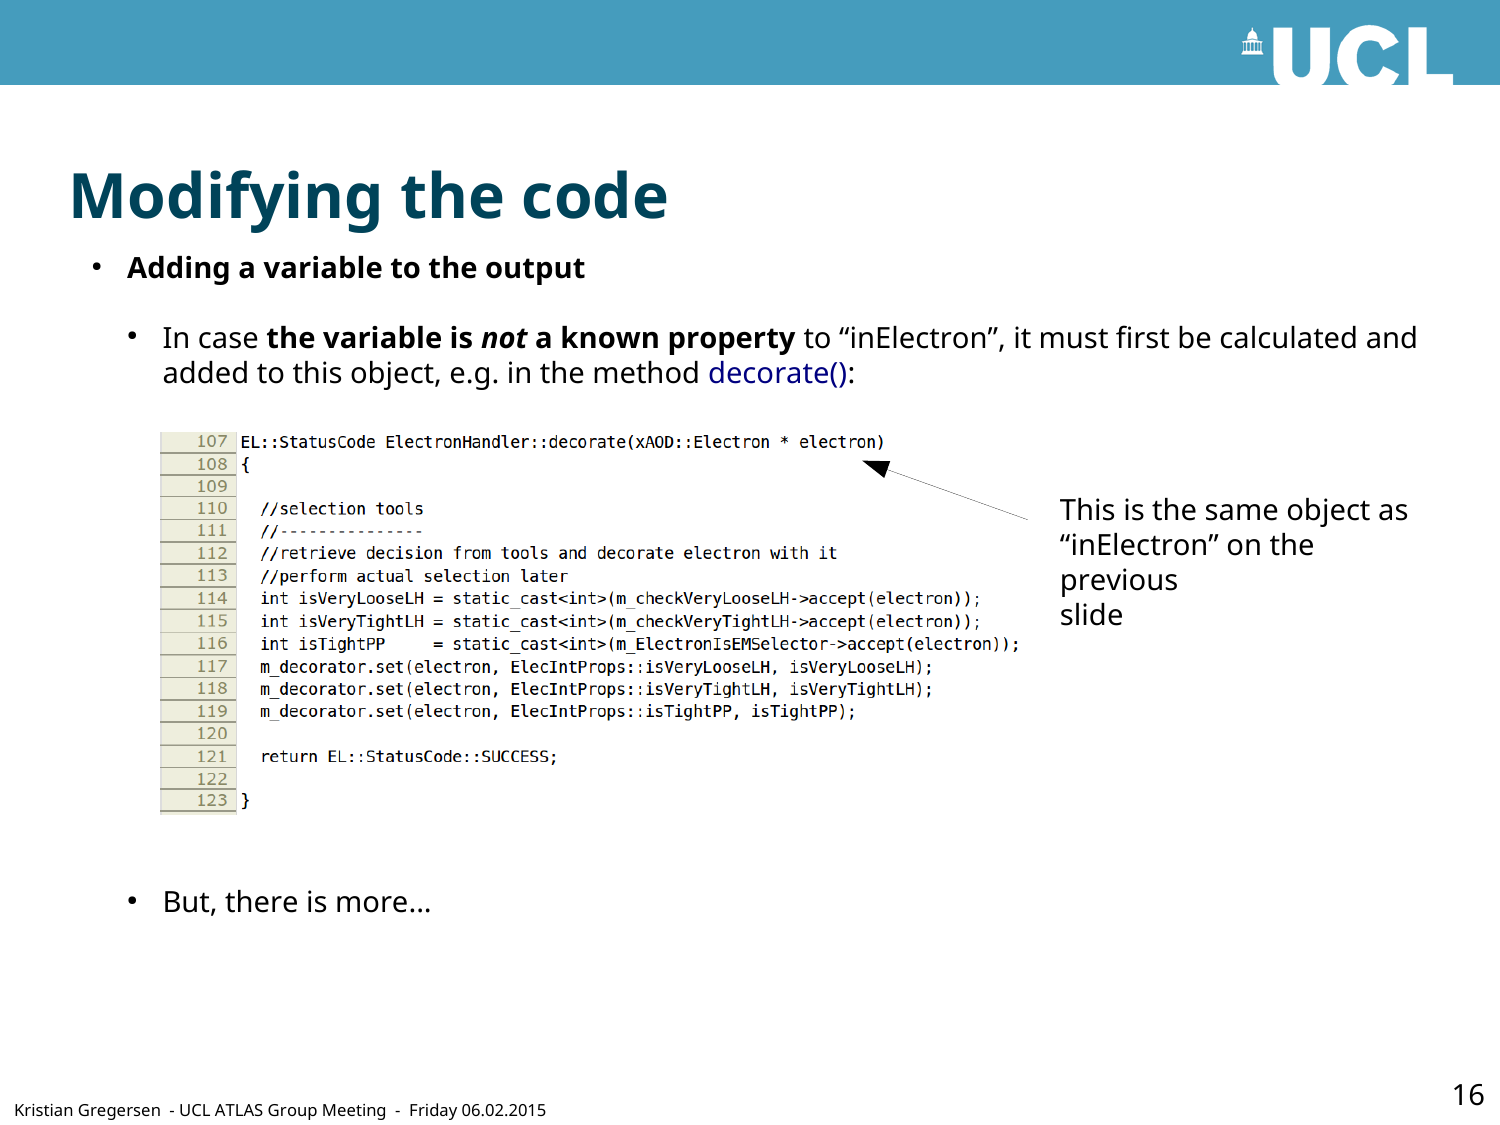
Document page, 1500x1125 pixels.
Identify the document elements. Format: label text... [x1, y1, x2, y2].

text_box This is the same object as “inElectron” on the previous slide [1045, 484, 1447, 605]
text_box Adding a variable to the output In case the variable is not a known property to “inElectron”, it must first be calculated and added to this object, e.g. in the method decorate(): But, there is more... [76, 378, 1348, 1042]
title Modifying the code [54, 148, 1447, 378]
picture [158, 432, 1046, 815]
picture [0, 0, 1500, 85]
